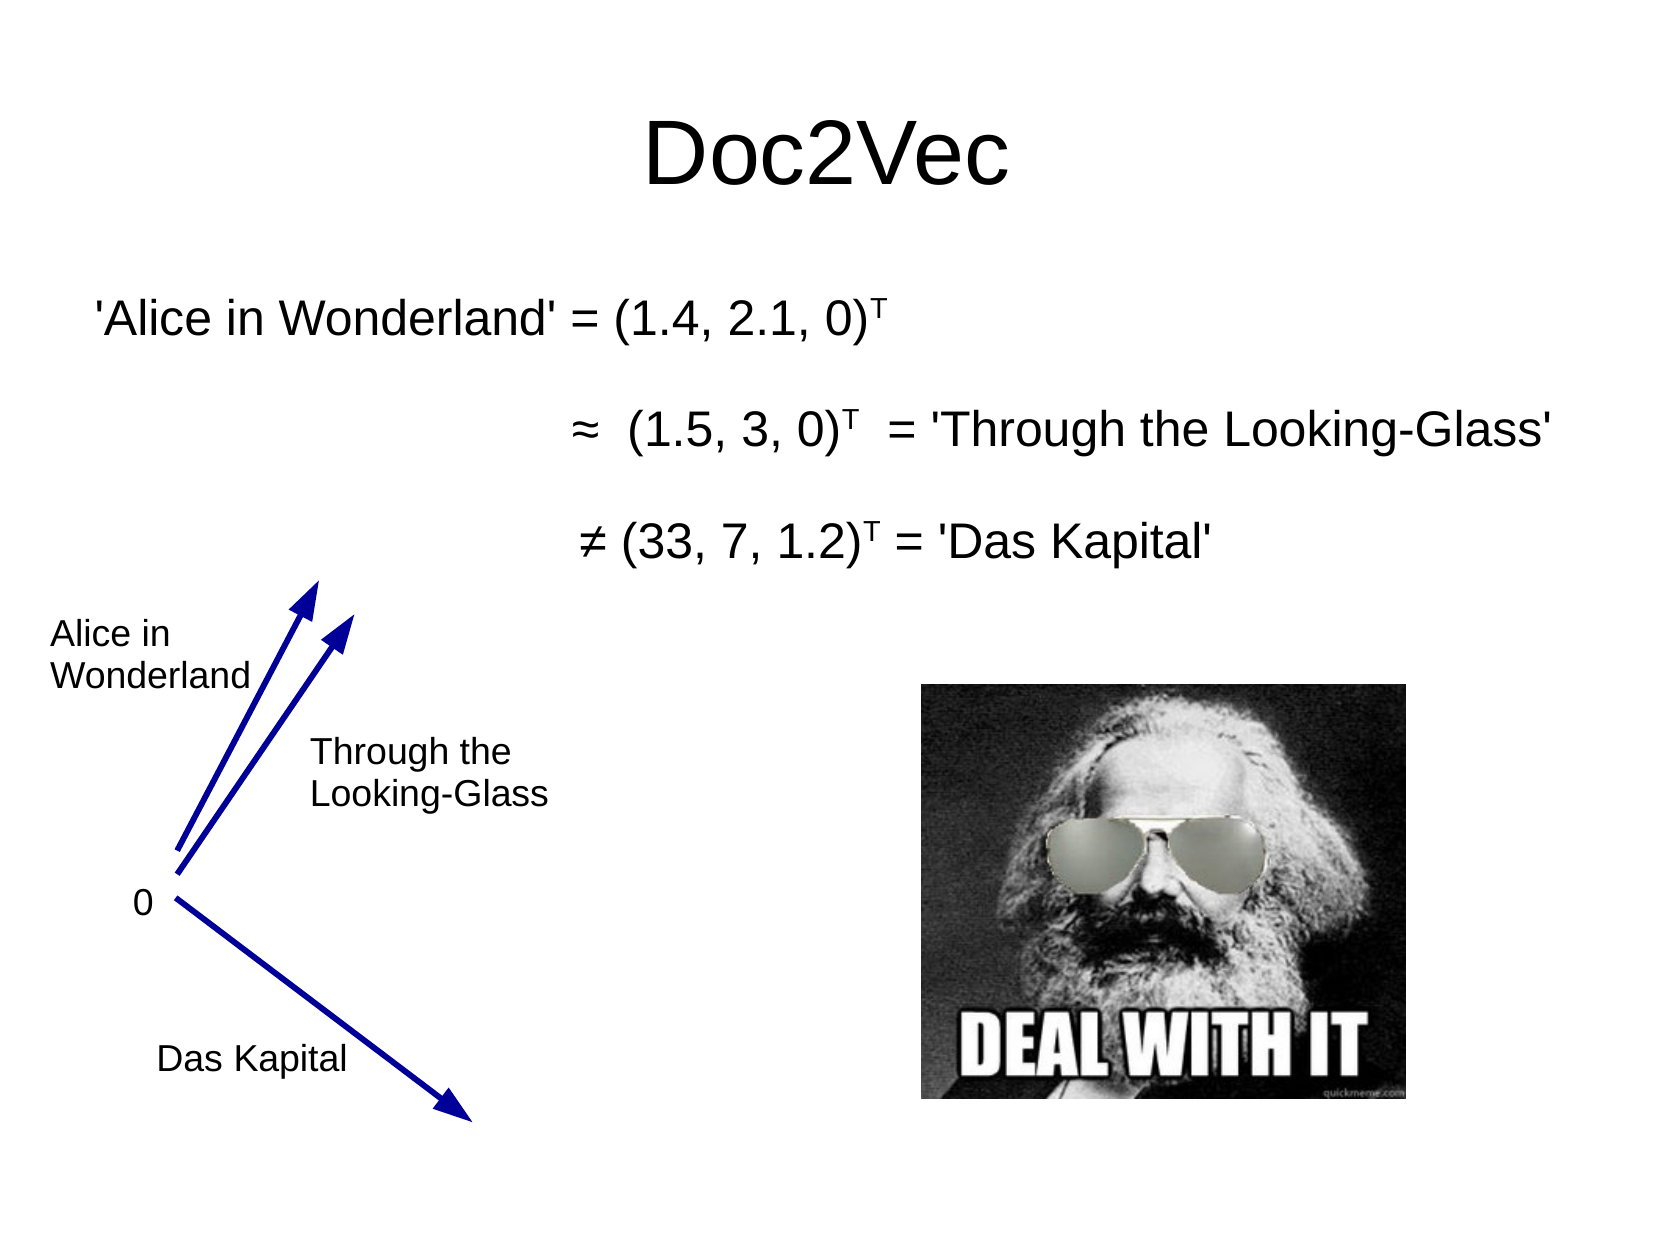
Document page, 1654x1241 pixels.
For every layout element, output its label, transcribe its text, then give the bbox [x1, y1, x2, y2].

text_box Alice in Wonderland [35, 604, 272, 704]
picture [921, 684, 1406, 1100]
text_box Through the Looking-Glass [295, 722, 567, 822]
title Doc2Vec [82, 49, 1571, 257]
text_box 0 [118, 874, 319, 932]
list 'Alice in Wonderland' = (1.4, 2.1, 0)T ≈ (1.5, 3, 0)T = 'Through the Looking-Glass' ≠ (33, 7, 1.2)T = 'Das Kapital' [23, 290, 1619, 1010]
text_box Das Kapital [141, 1029, 378, 1087]
